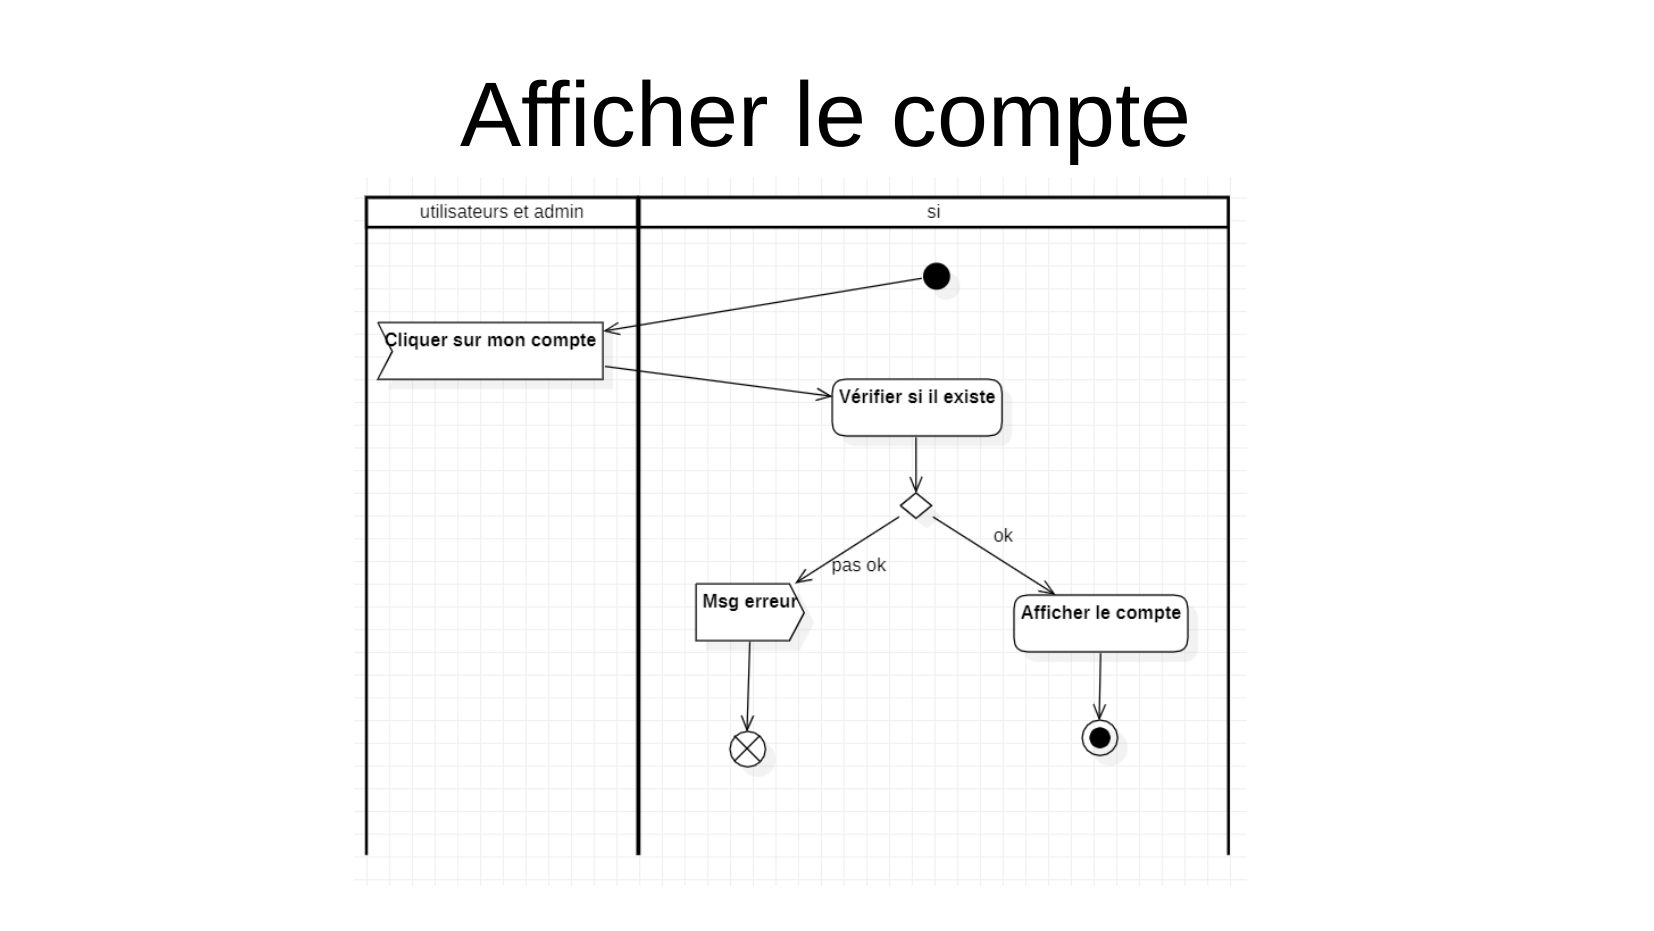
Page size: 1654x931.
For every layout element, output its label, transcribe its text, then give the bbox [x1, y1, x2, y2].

title Afficher le compte [82, 37, 1571, 193]
picture [354, 177, 1247, 886]
